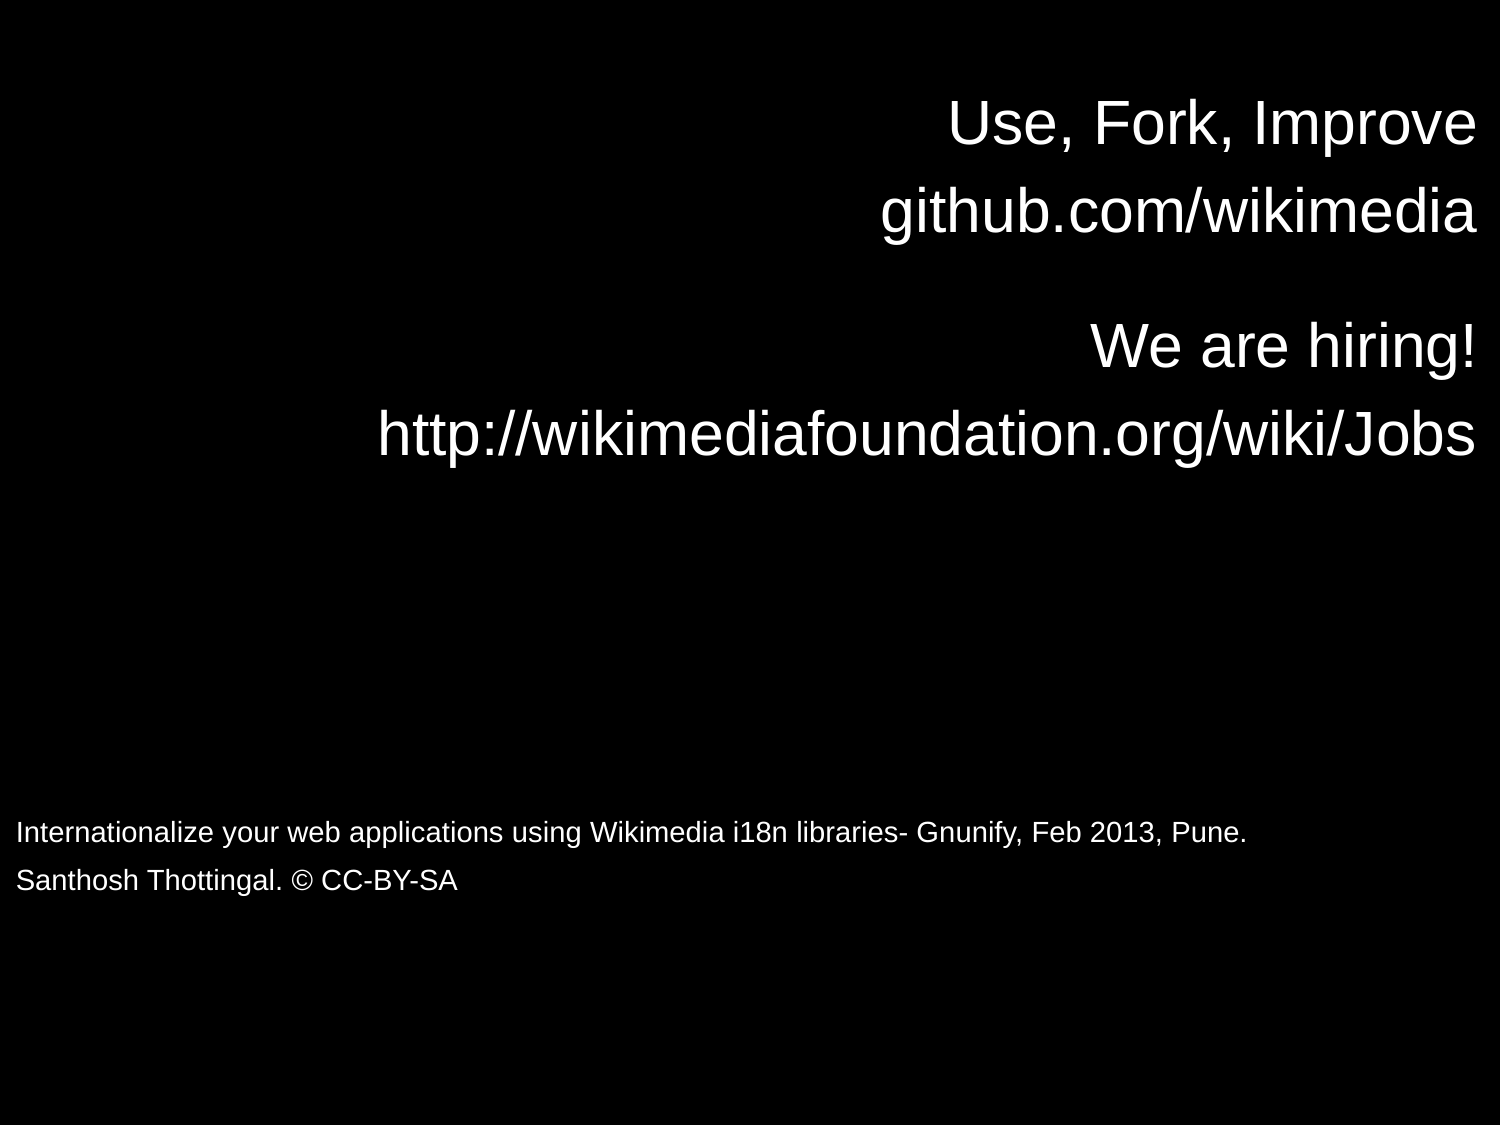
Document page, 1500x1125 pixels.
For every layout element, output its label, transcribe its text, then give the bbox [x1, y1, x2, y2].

list Use, Fork, Improve github.com/wikimedia We are hiring! http://wikimediafoundation.org/wiki/Jobs Internationalize your web applications using Wikimedia i18n libraries- Gnunify, Feb 2013, Pune. Santhosh Thottingal. © CC-BY-SA [0, 67, 1494, 967]
